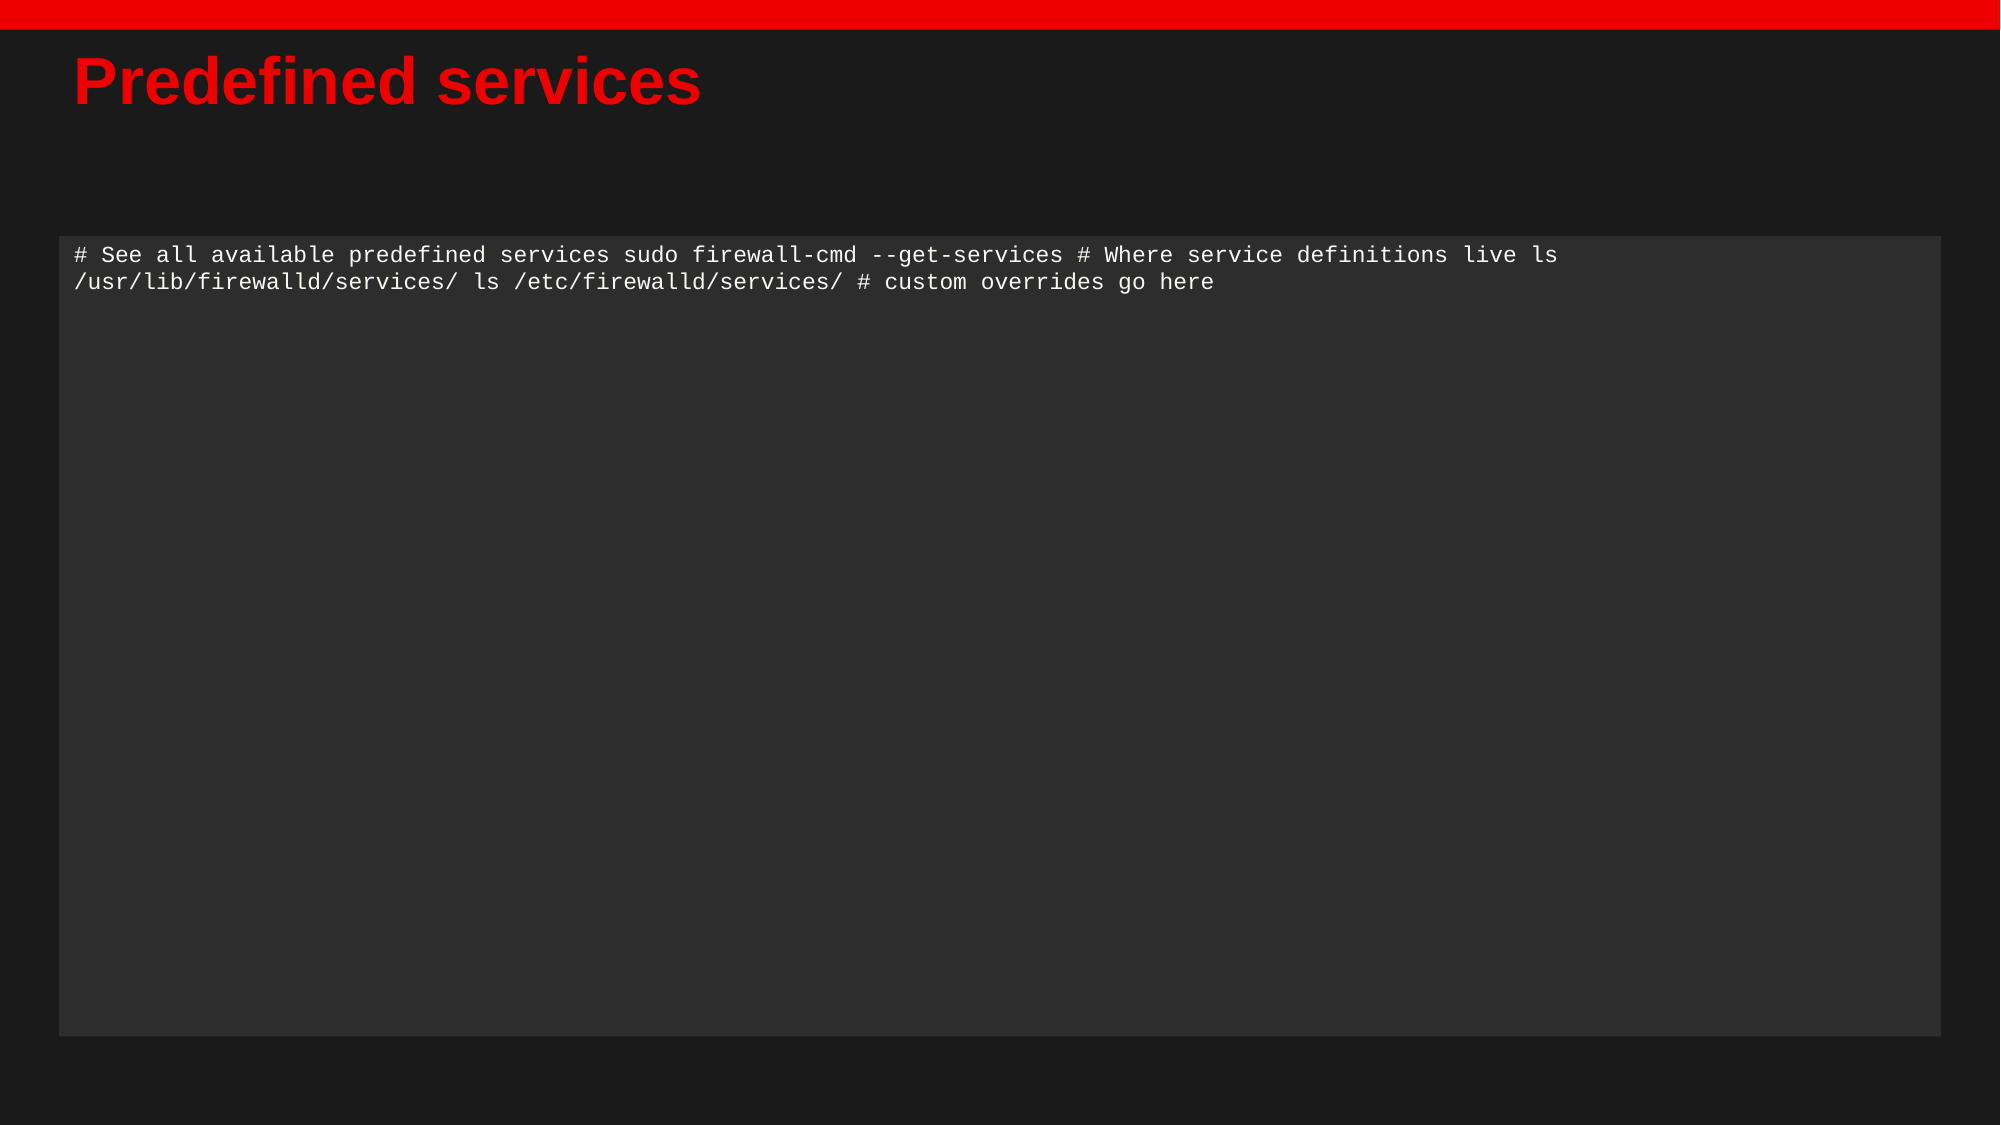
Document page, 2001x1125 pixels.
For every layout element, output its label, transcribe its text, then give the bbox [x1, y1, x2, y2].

text_box Predefined services [59, 36, 1942, 208]
text_box # See all available predefined services sudo firewall-cmd --get-services # Where service definitions live ls /usr/lib/firewalld/services/ ls /etc/firewalld/services/ # custom overrides go here [59, 236, 1942, 1037]
text_box [0, 0, 2001, 30]
